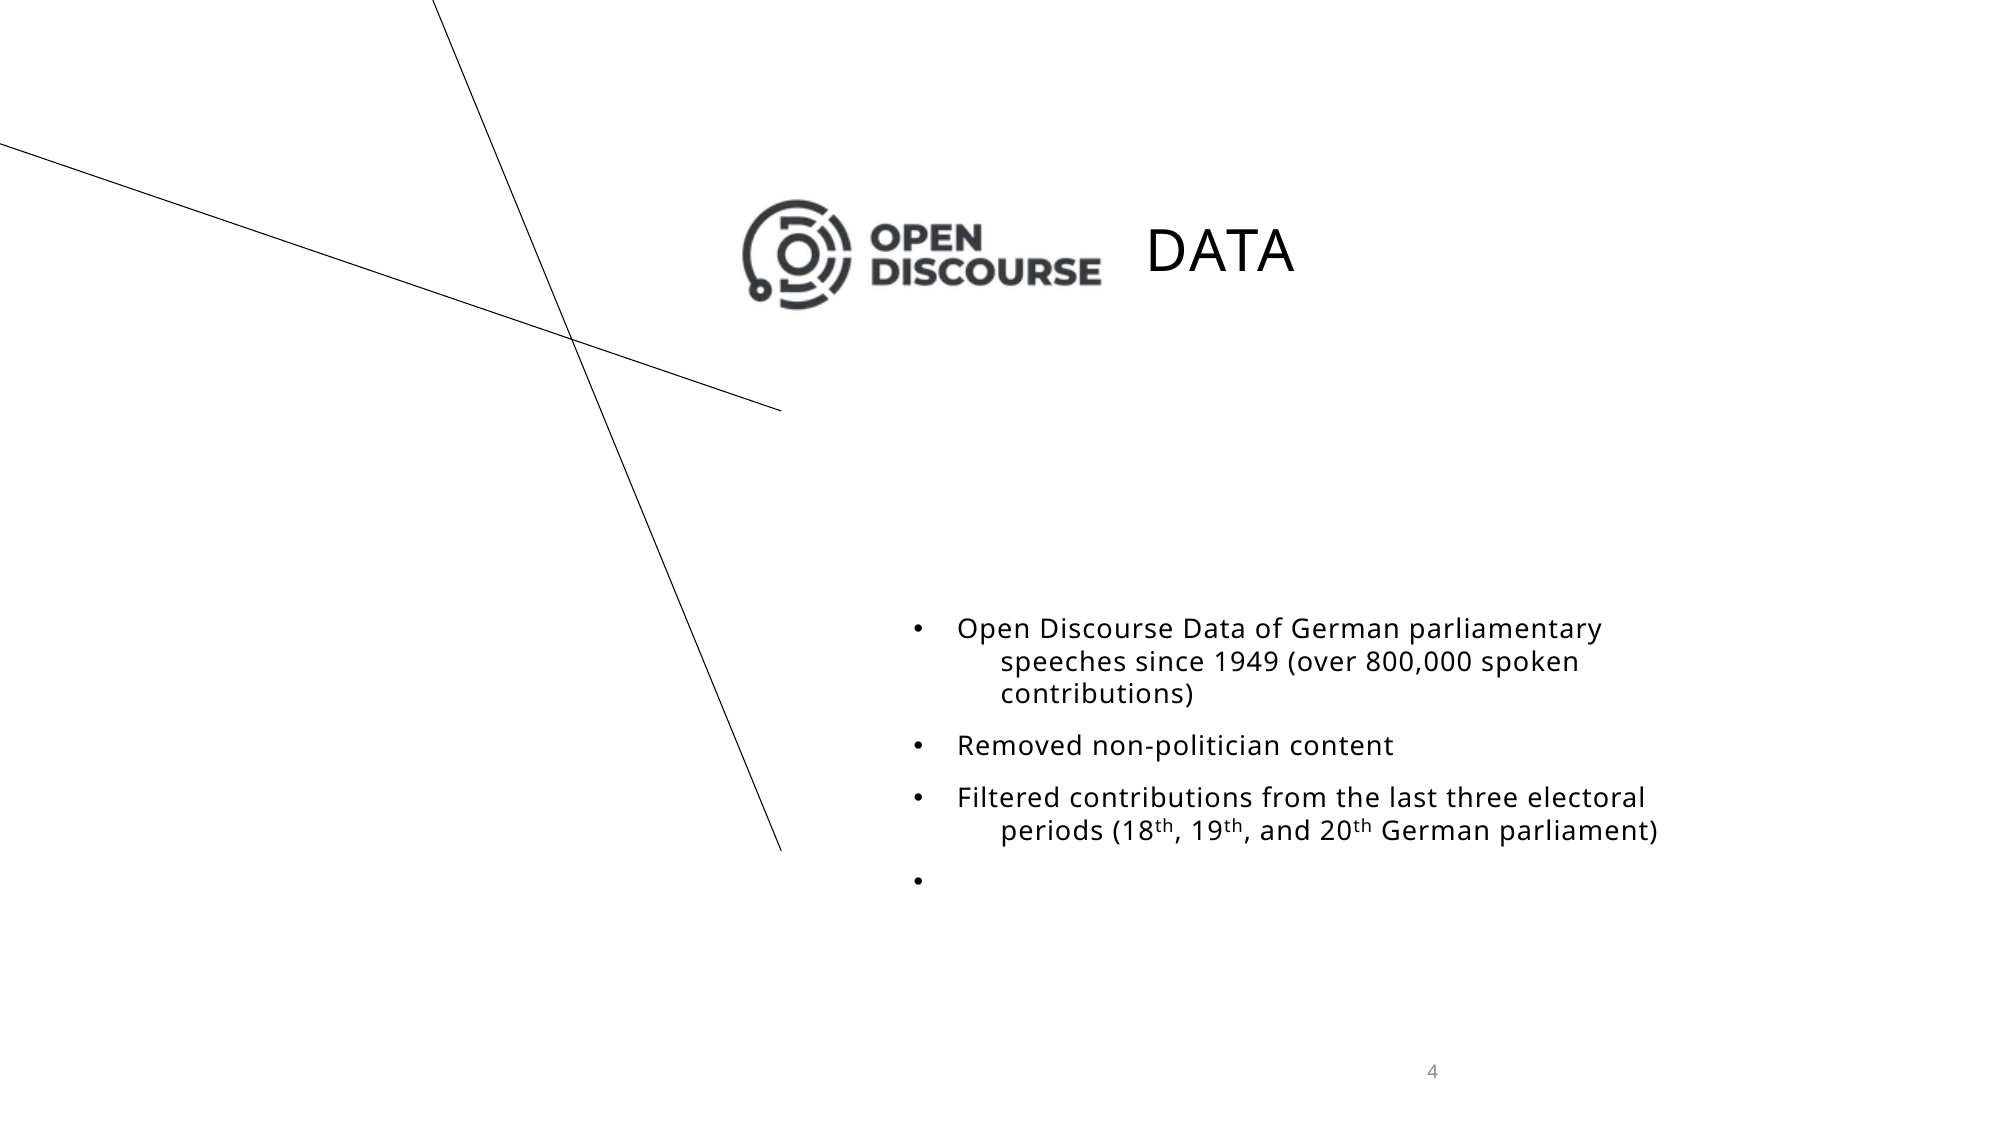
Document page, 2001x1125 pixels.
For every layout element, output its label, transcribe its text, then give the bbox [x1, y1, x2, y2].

text_box [1412, 1042, 1863, 1103]
text_box Data [1130, 152, 2000, 292]
picture [718, 187, 1131, 328]
list Open Discourse Data of German parliamentary speeches since 1949 (over 800,000 spoken contributions) Removed non-politician content Filtered contributions from the last three electoral periods (18th, 19th, and 20th German parliament) [946, 437, 1785, 938]
